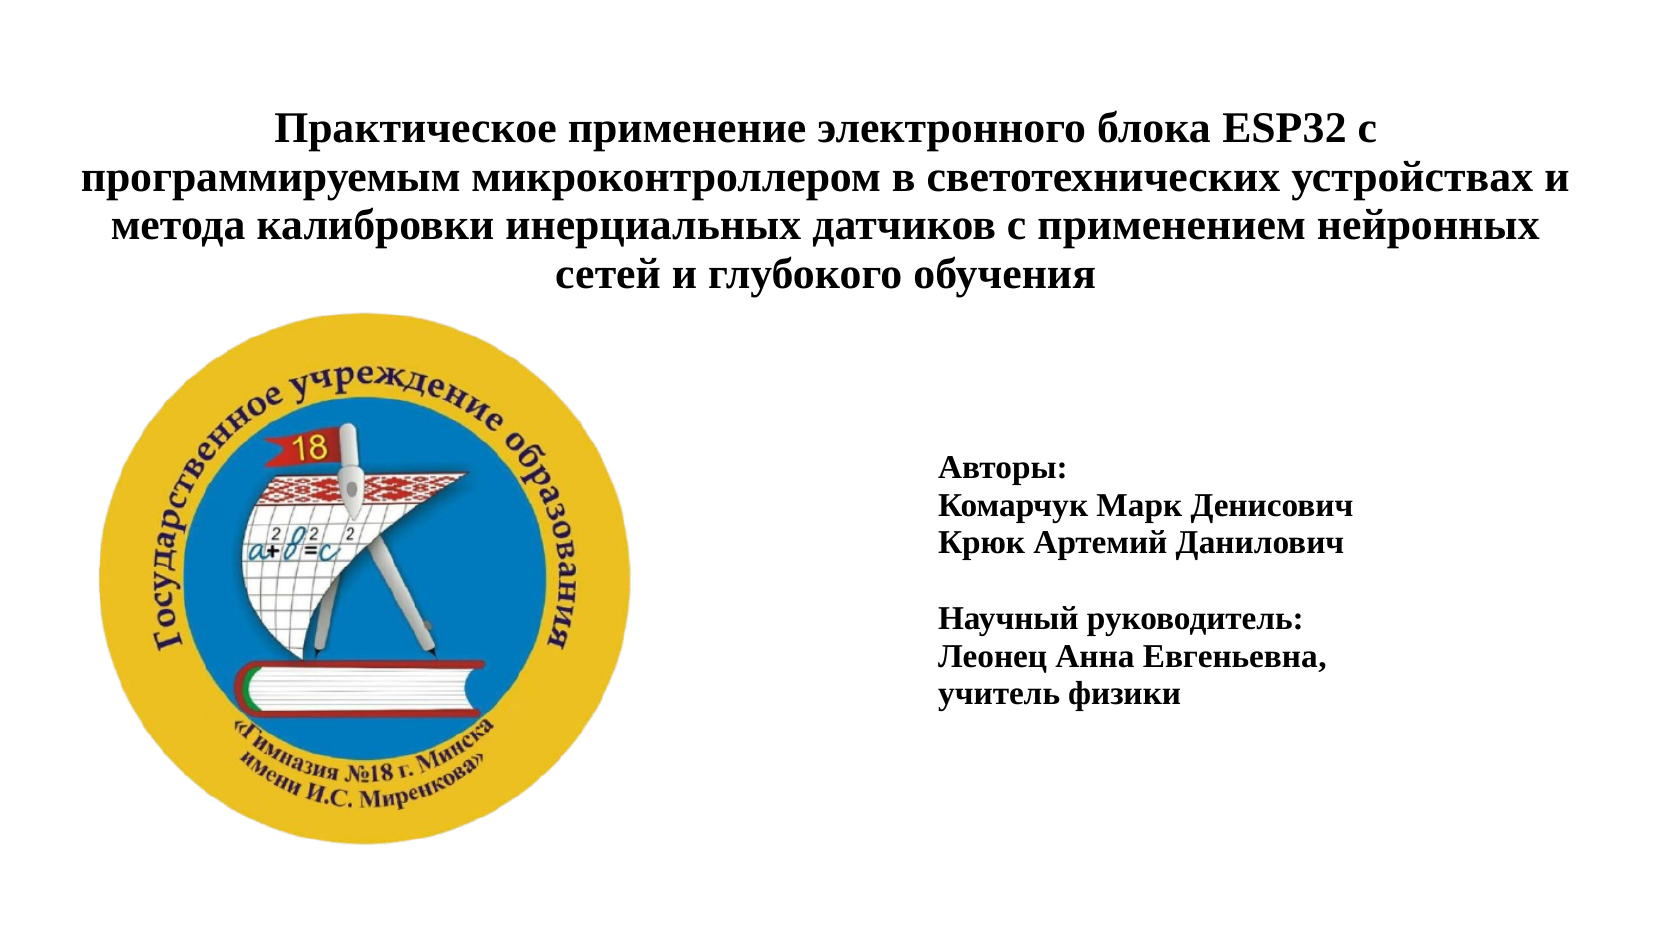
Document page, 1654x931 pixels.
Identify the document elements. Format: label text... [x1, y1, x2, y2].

text_box Авторы: Комарчук Марк Денисович Крюк Артемий Данилович Научный руководитель: Леонец Анна Евгеньевна, учитель физики [923, 439, 1451, 897]
picture [80, 295, 644, 859]
title Практическое применение электронного блока ESP32 с программируемым микроконтроллером в светотехнических устройствах и метода калибровки инерциальных датчиков с применением нейронных сетей и глубокого обучения [80, 36, 1571, 365]
